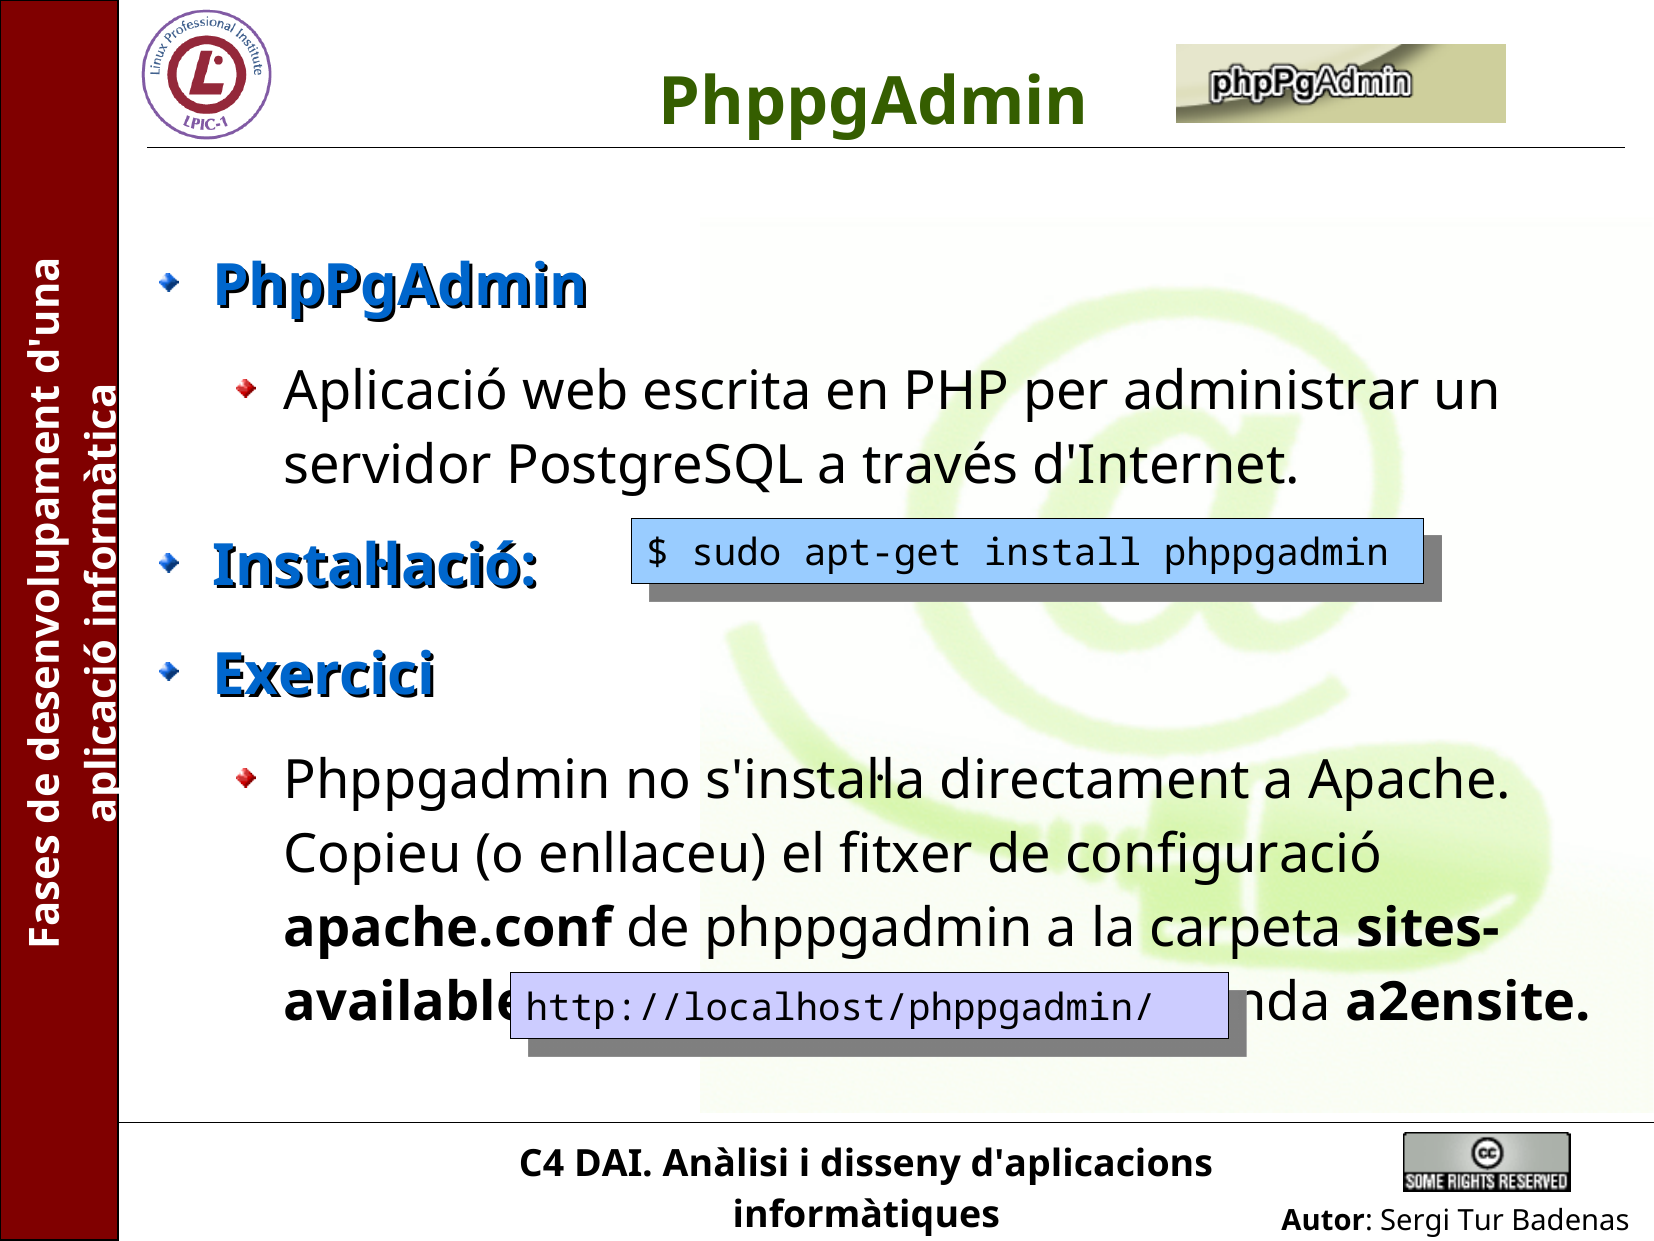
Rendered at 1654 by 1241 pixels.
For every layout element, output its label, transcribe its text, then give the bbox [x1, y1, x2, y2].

text_box http://localhost/phppgadmin/ [510, 972, 1229, 1032]
picture [1176, 44, 1506, 123]
list PhpPgAdmin Aplicació web escrita en PHP per administrar un servidor PostgreSQL a través d'Internet. Instal·lació: Exercici Phppgadmin no s'instal·la directament a Apache. Copieu (o enllaceu) el fitxer de configuració apache.conf de phppgadmin a la carpeta sites-available i afegiu el site amb la comanda a2ensite. [141, 242, 1630, 1093]
picture [700, 217, 1654, 1113]
picture [135, 5, 277, 49]
title PhppgAdmin [129, 49, 1619, 148]
picture [1403, 1132, 1571, 1192]
text_box $ sudo apt-get install phppgadmin [631, 518, 1424, 577]
